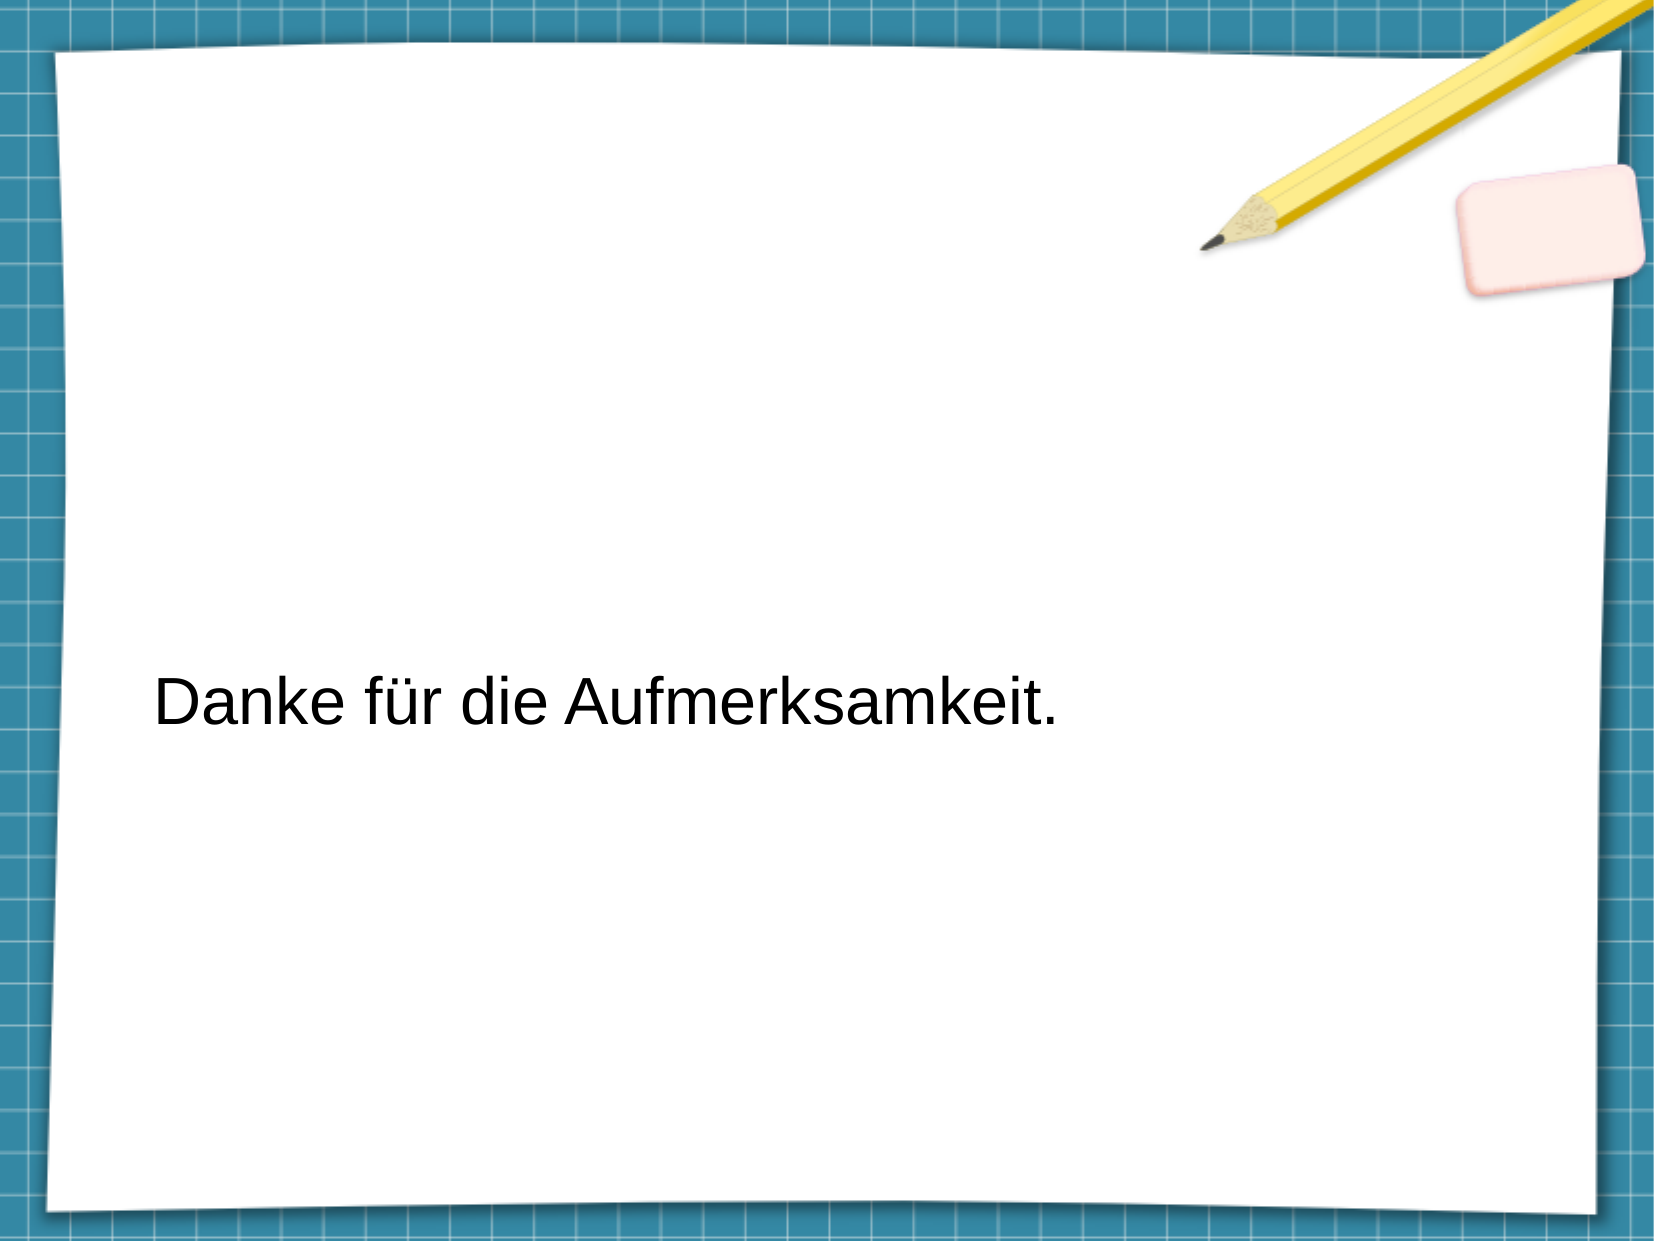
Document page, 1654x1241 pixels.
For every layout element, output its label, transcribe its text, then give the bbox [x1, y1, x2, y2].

picture [0, 0, 1654, 1241]
list Danke für die Aufmerksamkeit. [82, 290, 1571, 1010]
